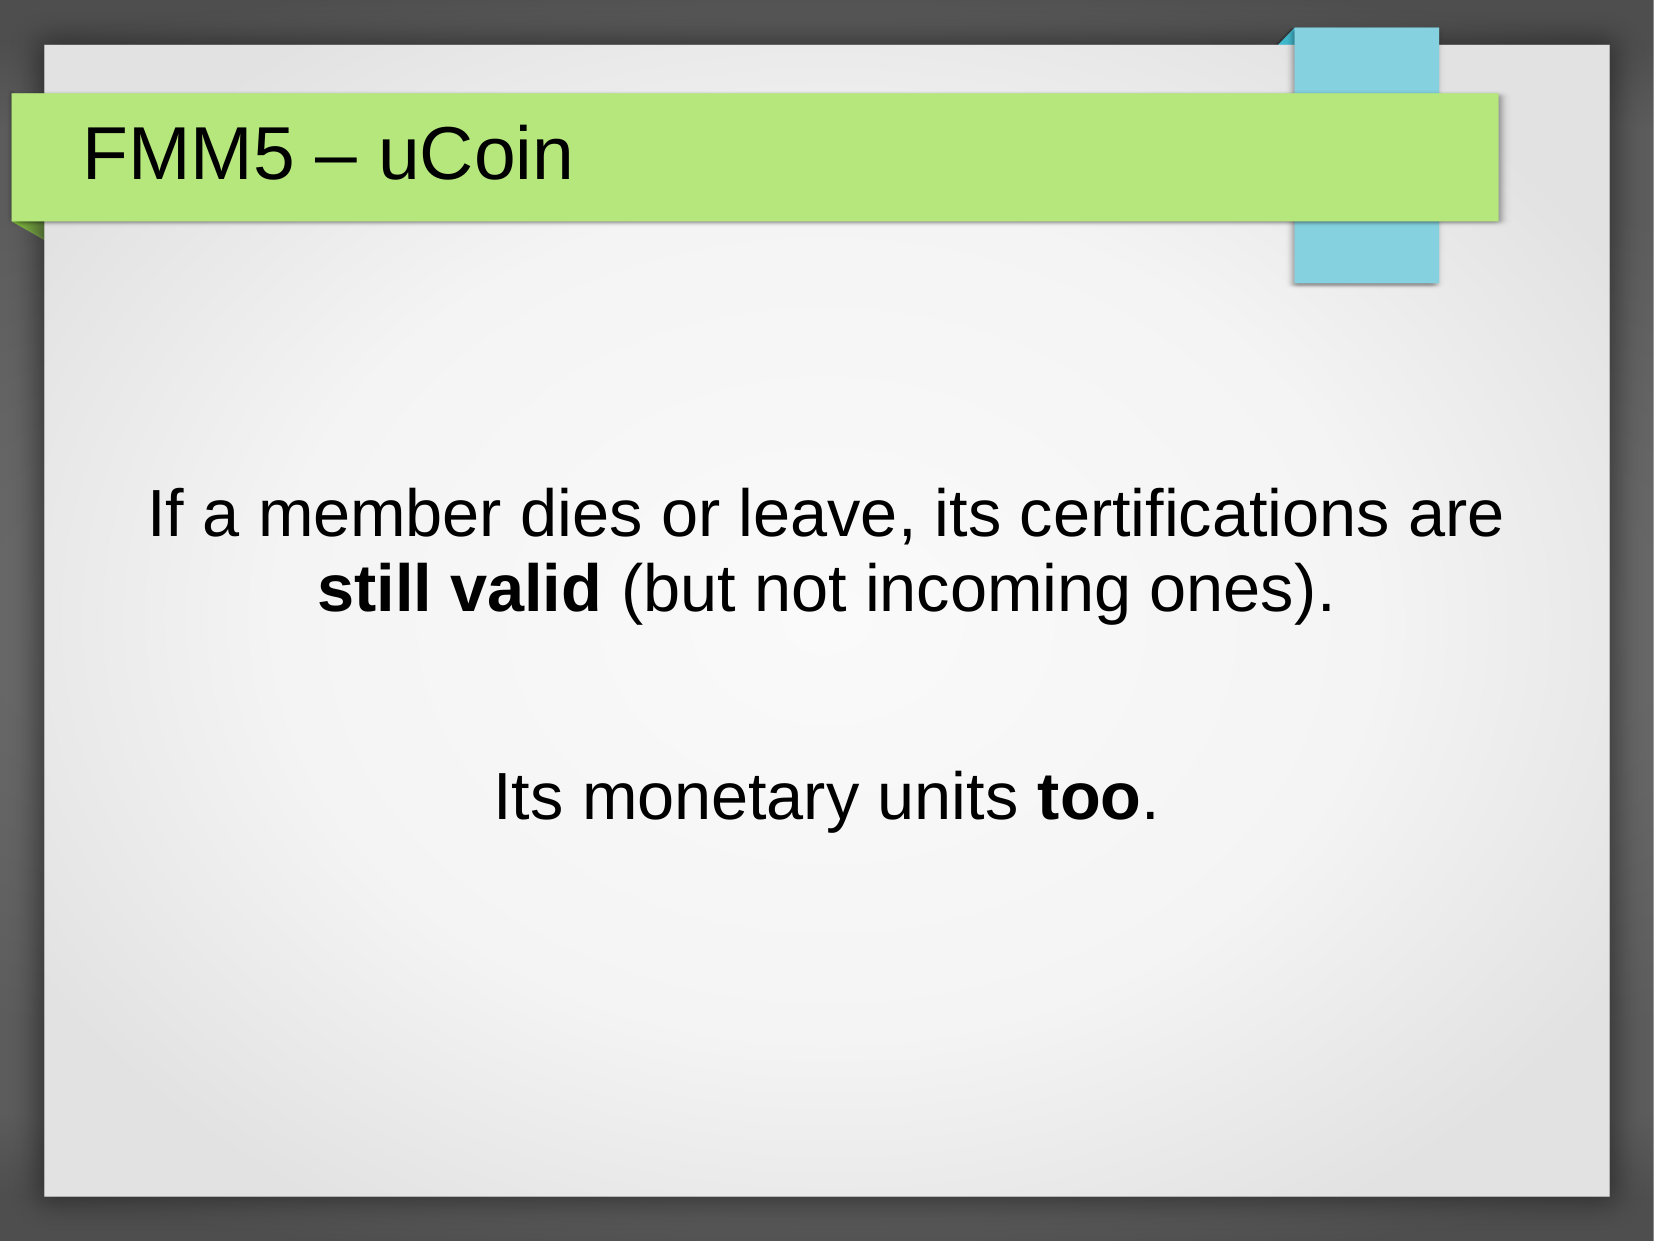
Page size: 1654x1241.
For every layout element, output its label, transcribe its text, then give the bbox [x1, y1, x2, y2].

list If a member dies or leave, its certifications are still valid (but not incoming ones). Its monetary units too. [82, 295, 1571, 1015]
title FMM5 – uCoin [82, 94, 1264, 213]
picture [0, 0, 1654, 1241]
